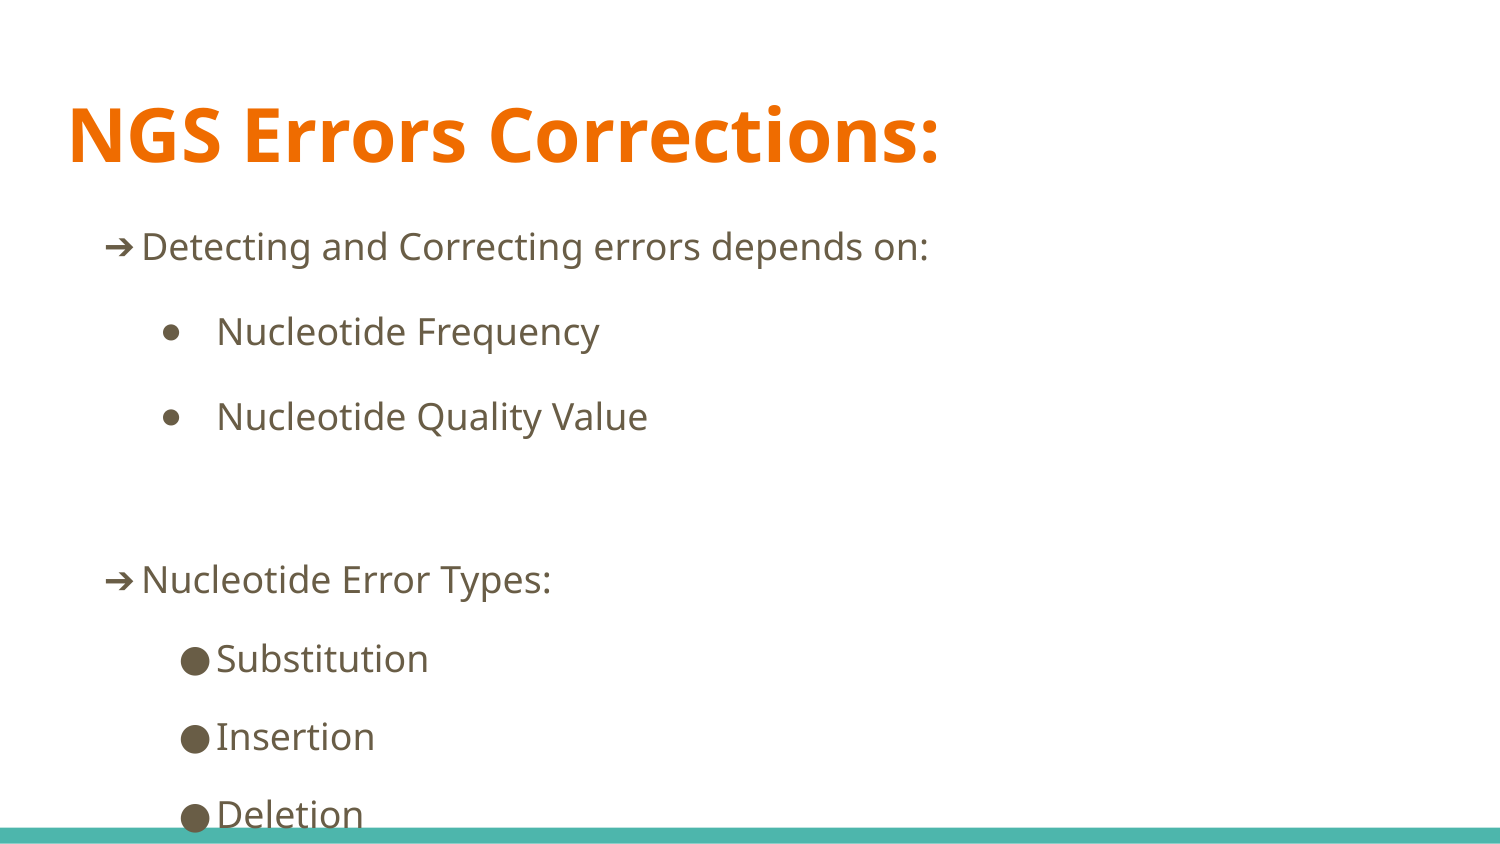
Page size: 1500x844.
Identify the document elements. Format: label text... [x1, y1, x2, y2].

title NGS Errors Corrections: [51, 72, 1449, 189]
list Detecting and Correcting errors depends on: Nucleotide Frequency Nucleotide Quality Value Nucleotide Error Types: Substitution Insertion Deletion [51, 207, 1449, 750]
